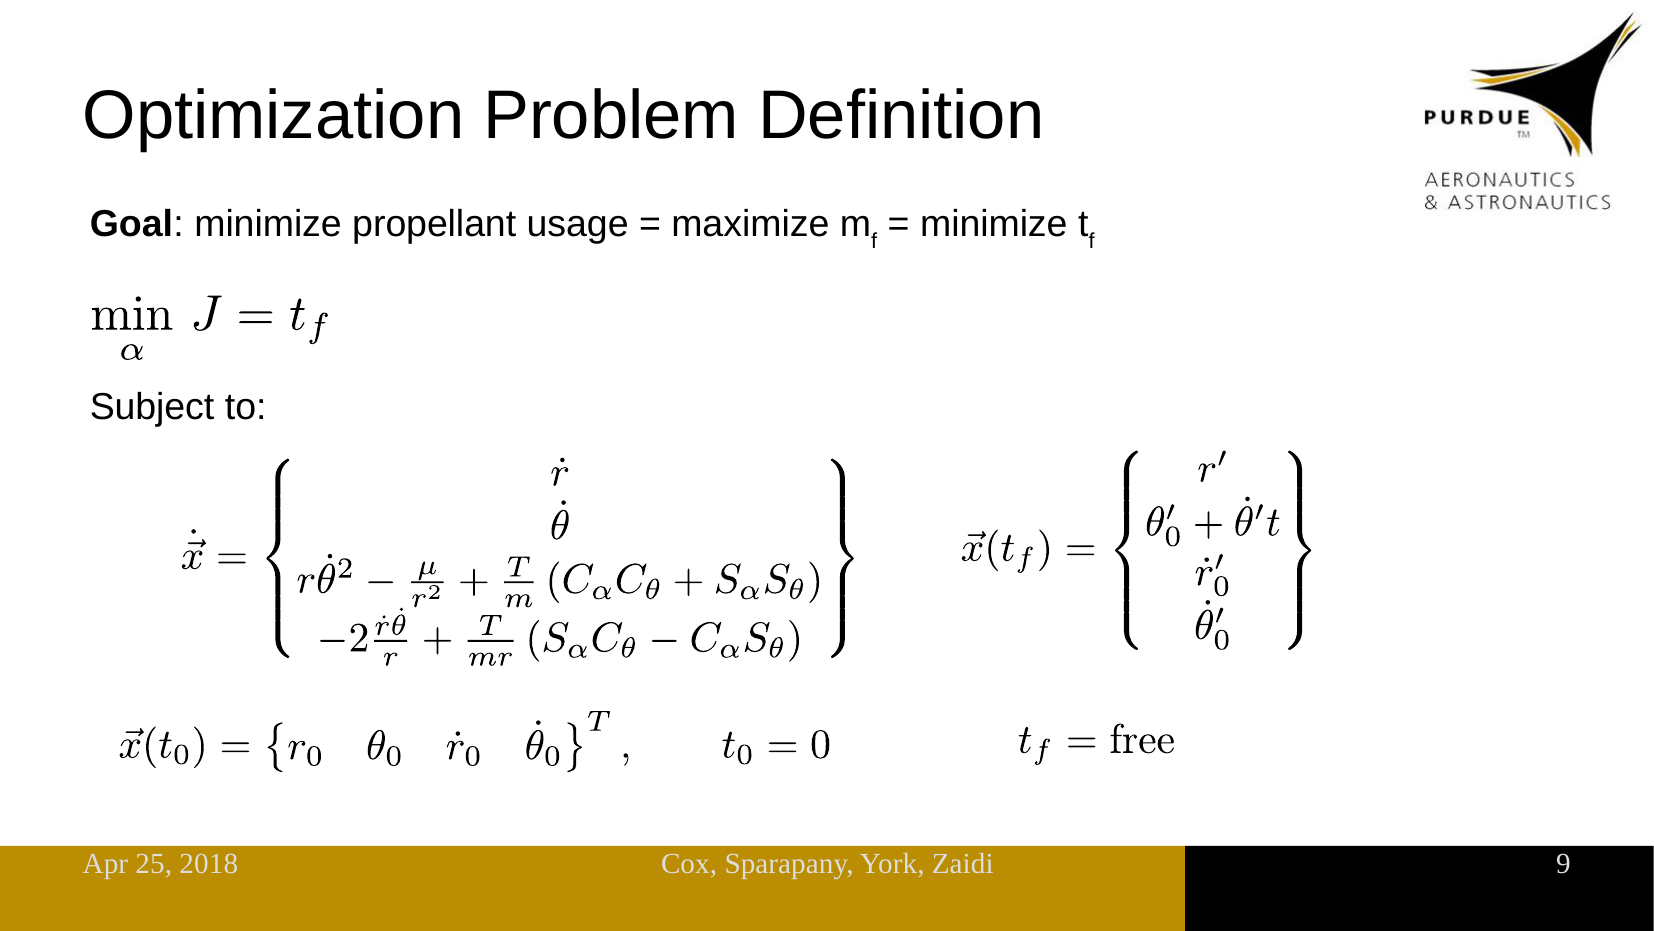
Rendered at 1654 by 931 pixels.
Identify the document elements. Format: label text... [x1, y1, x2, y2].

text_box [180, 457, 861, 666]
text_box [90, 295, 331, 361]
text_box [960, 450, 1318, 650]
picture [1415, 0, 1654, 218]
text_box [117, 710, 831, 773]
text_box [1017, 723, 1176, 766]
text_box Goal: minimize propellant usage = maximize mf = minimize tf [75, 195, 1201, 312]
text_box Subject to: [75, 378, 282, 436]
title Optimization Problem Definition [82, 37, 1571, 193]
